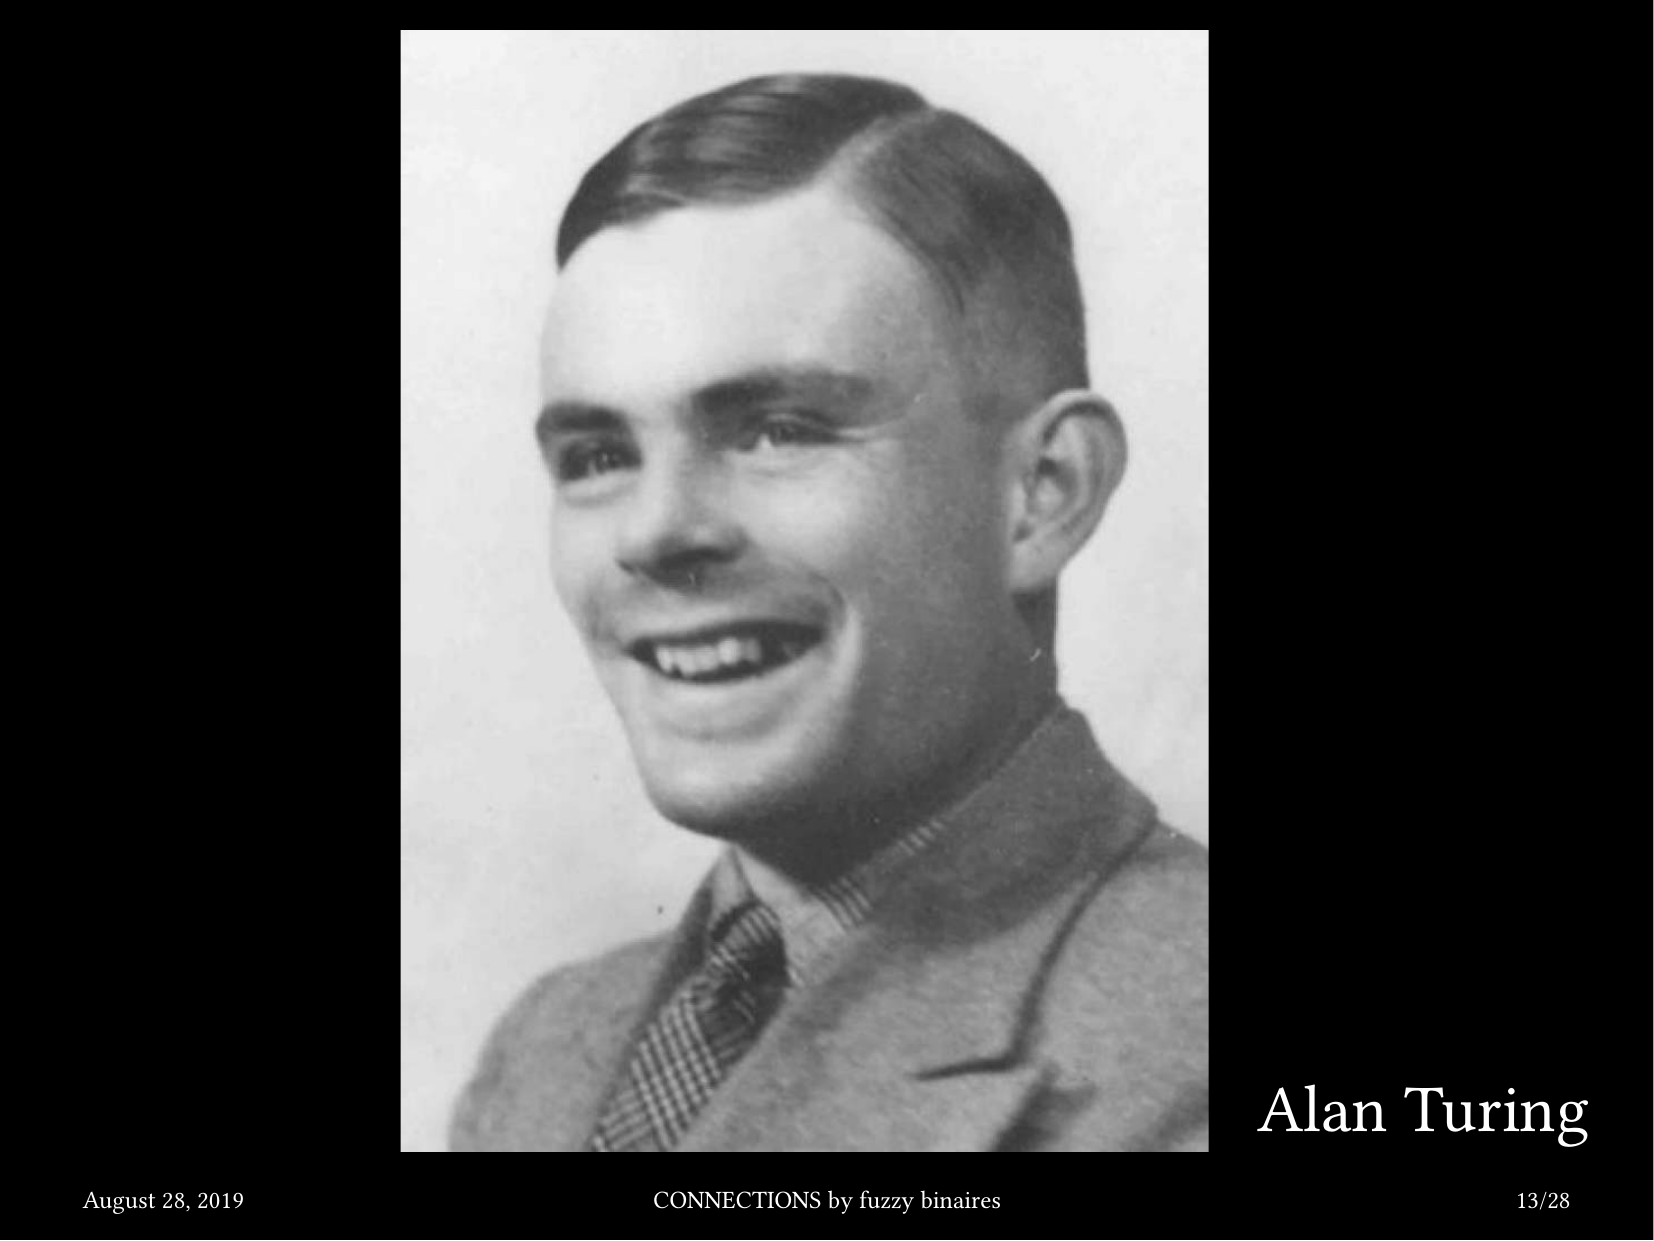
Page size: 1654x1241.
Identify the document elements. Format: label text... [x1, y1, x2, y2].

text_box Alan Turing [1242, 1063, 1606, 1156]
picture [400, 30, 1209, 1152]
